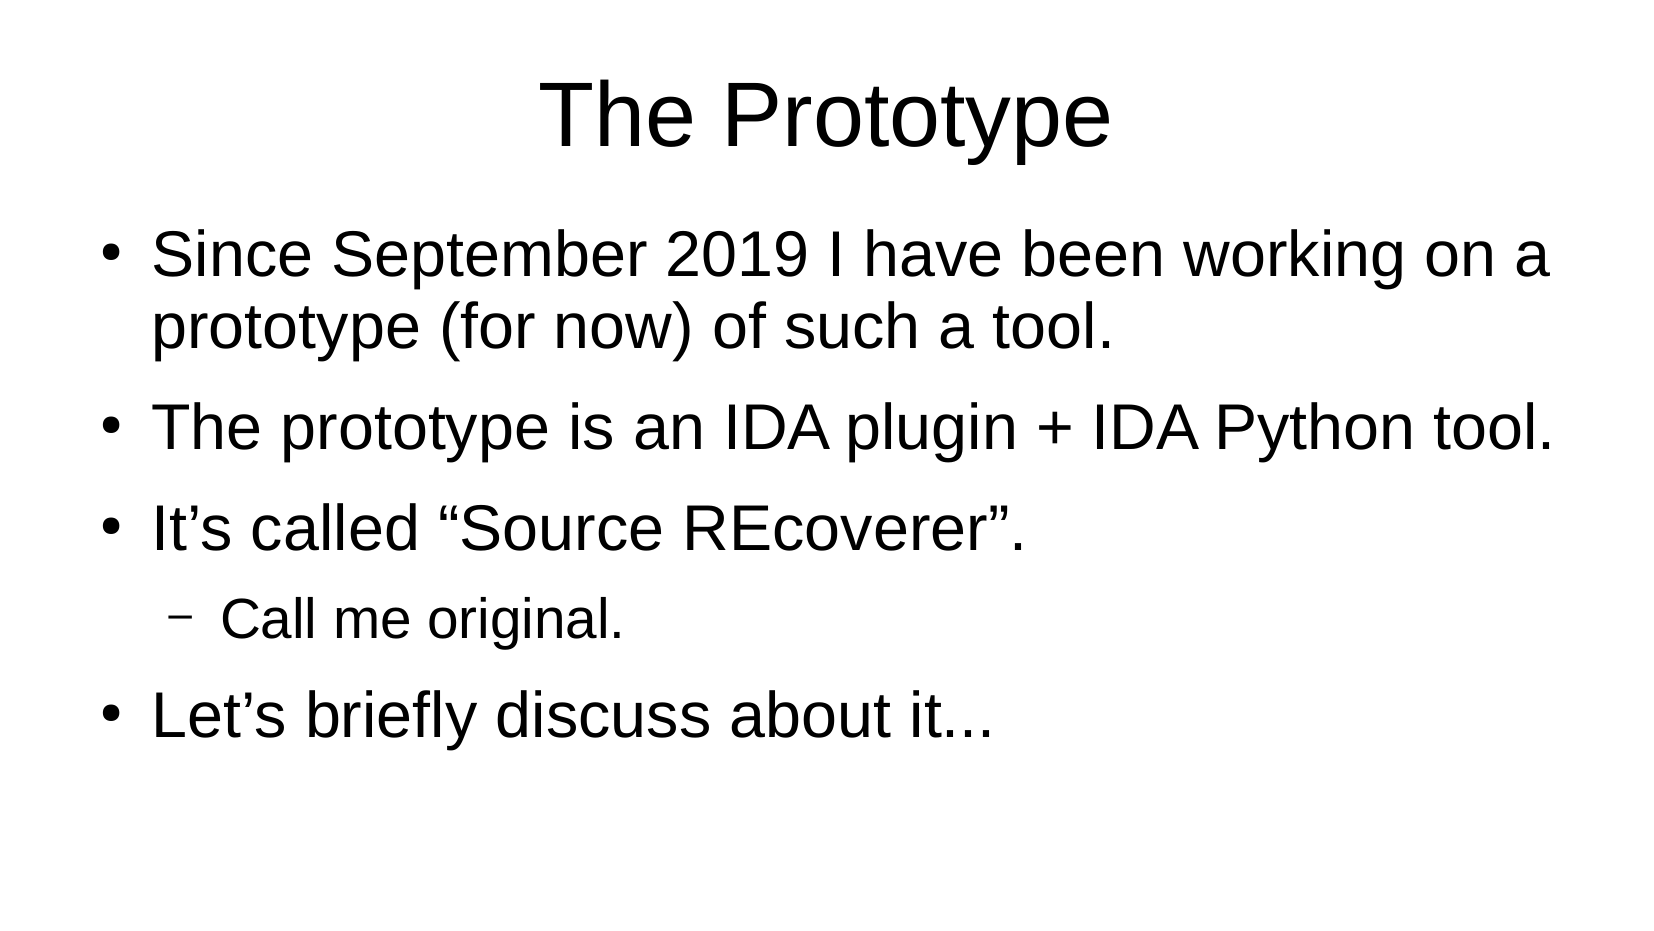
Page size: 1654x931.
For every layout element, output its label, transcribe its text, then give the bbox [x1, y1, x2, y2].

list Since September 2019 I have been working on a prototype (for now) of such a tool. The prototype is an IDA plugin + IDA Python tool. It’s called “Source REcoverer”. Call me original. Let’s briefly discuss about it... [82, 217, 1571, 758]
title The Prototype [82, 37, 1571, 193]
